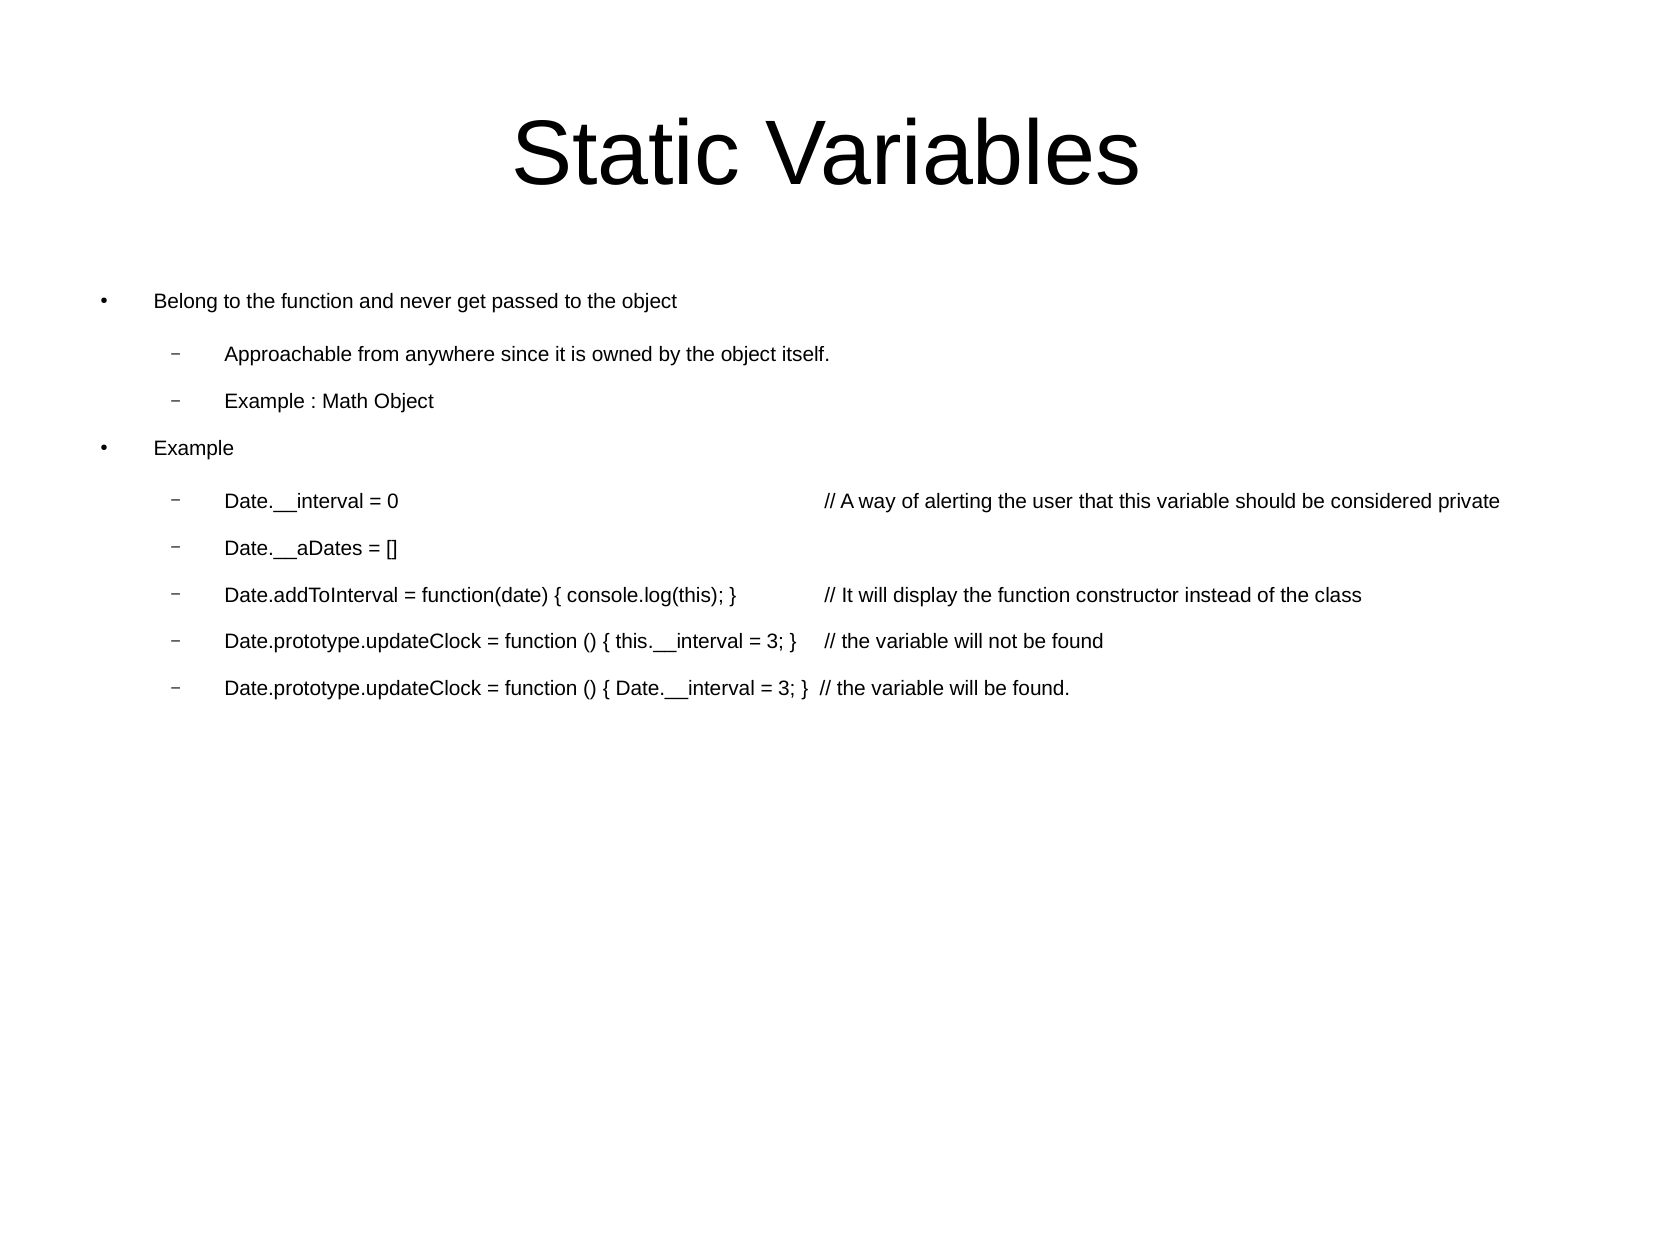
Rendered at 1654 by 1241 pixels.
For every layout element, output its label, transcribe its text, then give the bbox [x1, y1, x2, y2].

title Static Variables [82, 49, 1571, 257]
list Belong to the function and never get passed to the object Approachable from anywhere since it is owned by the object itself. Example : Math Object Example Date.__interval = 0 // A way of alerting the user that this variable should be considered private Date.__aDates = [] Date.addToInterval = function(date) { console.log(this); } // It will display the function constructor instead of the class Date.prototype.updateClock = function () { this.__interval = 3; } // the variable will not be found Date.prototype.updateClock = function () { Date.__interval = 3; } // the variable will be found. [82, 290, 1571, 1010]
